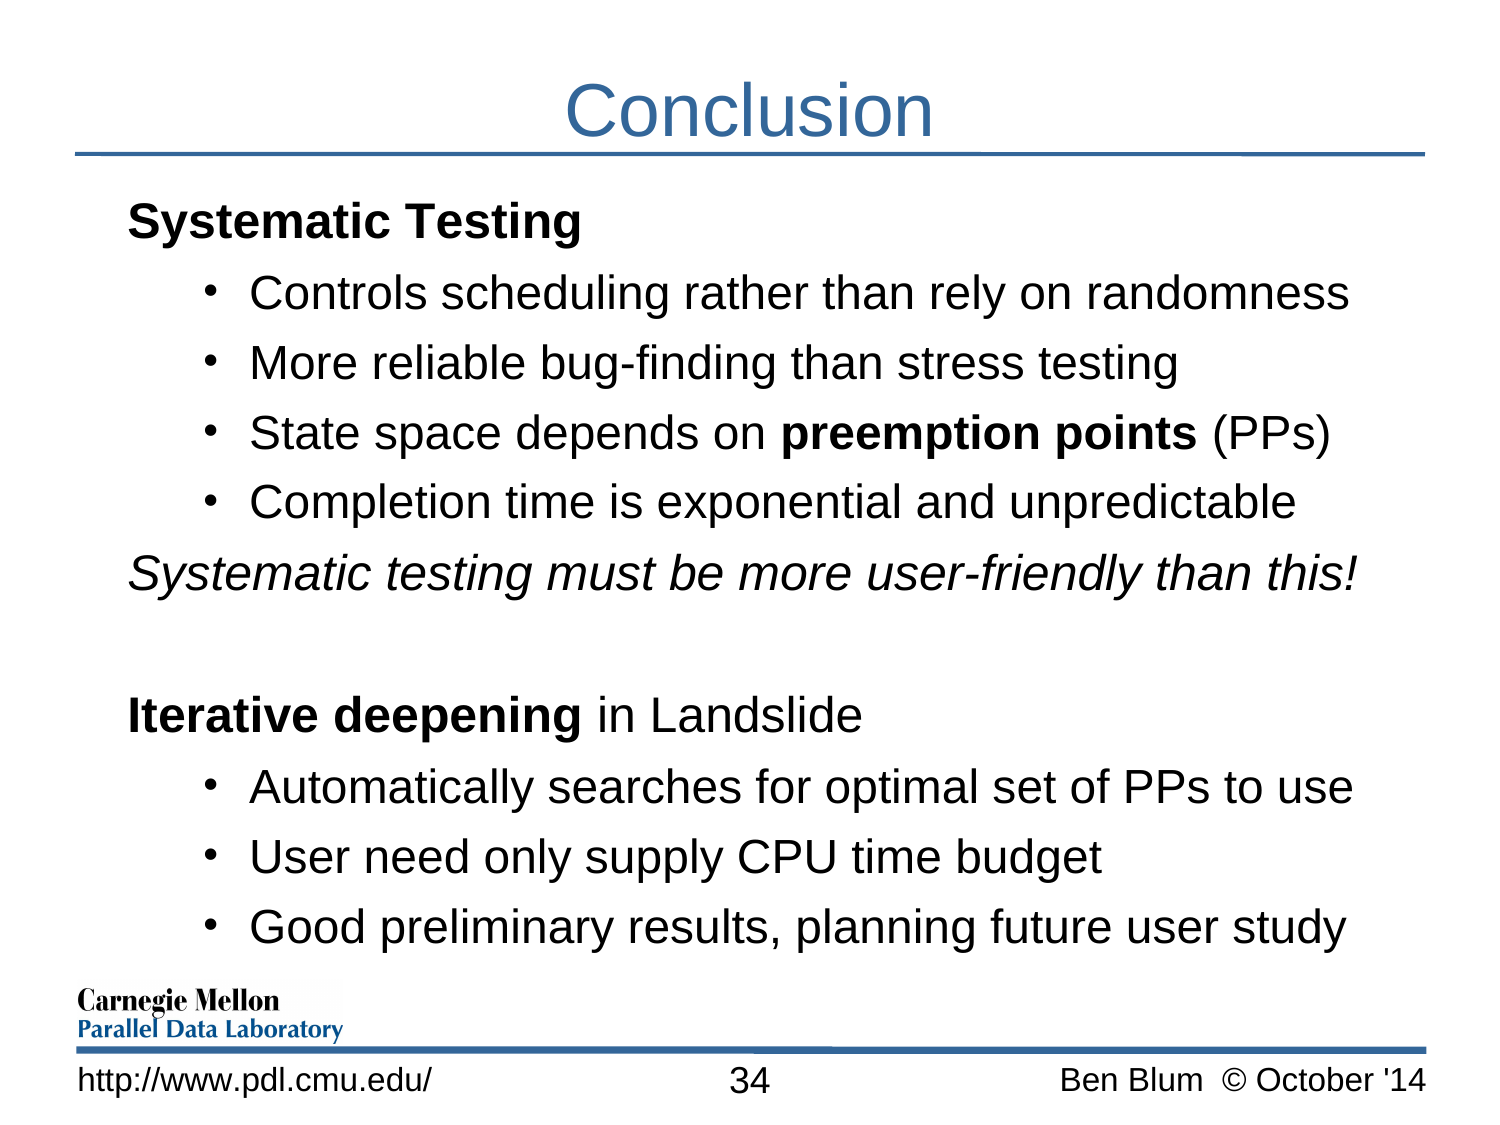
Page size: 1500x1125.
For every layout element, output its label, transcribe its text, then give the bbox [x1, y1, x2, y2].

title Conclusion [112, 49, 1388, 163]
list Systematic Testing Controls scheduling rather than rely on randomness More reliable bug-finding than stress testing State space depends on preemption points (PPs) Completion time is exponential and unpredictable Systematic testing must be more user-friendly than this! Iterative deepening in Landslide Automatically searches for optimal set of PPs to use User need only supply CPU time budget Good preliminary results, planning future user study [112, 181, 1426, 961]
picture [77, 979, 343, 1044]
